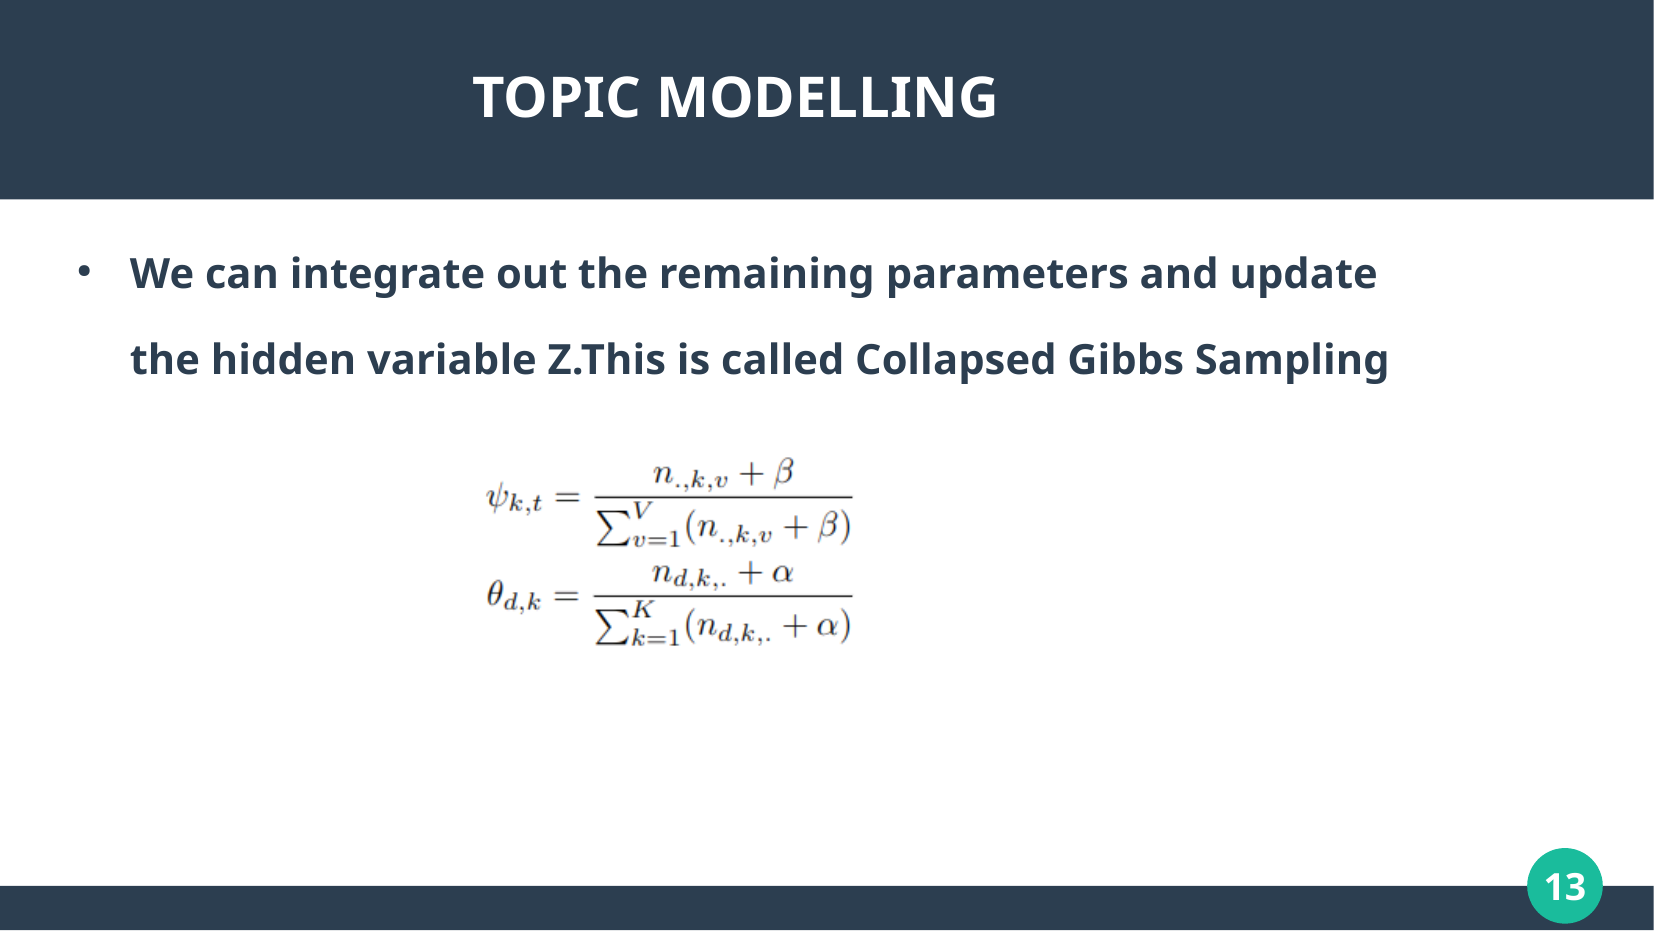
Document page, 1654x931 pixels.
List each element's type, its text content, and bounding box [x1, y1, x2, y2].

picture [413, 442, 945, 682]
list We can integrate out the remaining parameters and update the hidden variable Z.This is called Collapsed Gibbs Sampling [59, 243, 1595, 864]
title TOPIC MODELLING [59, 37, 1595, 155]
